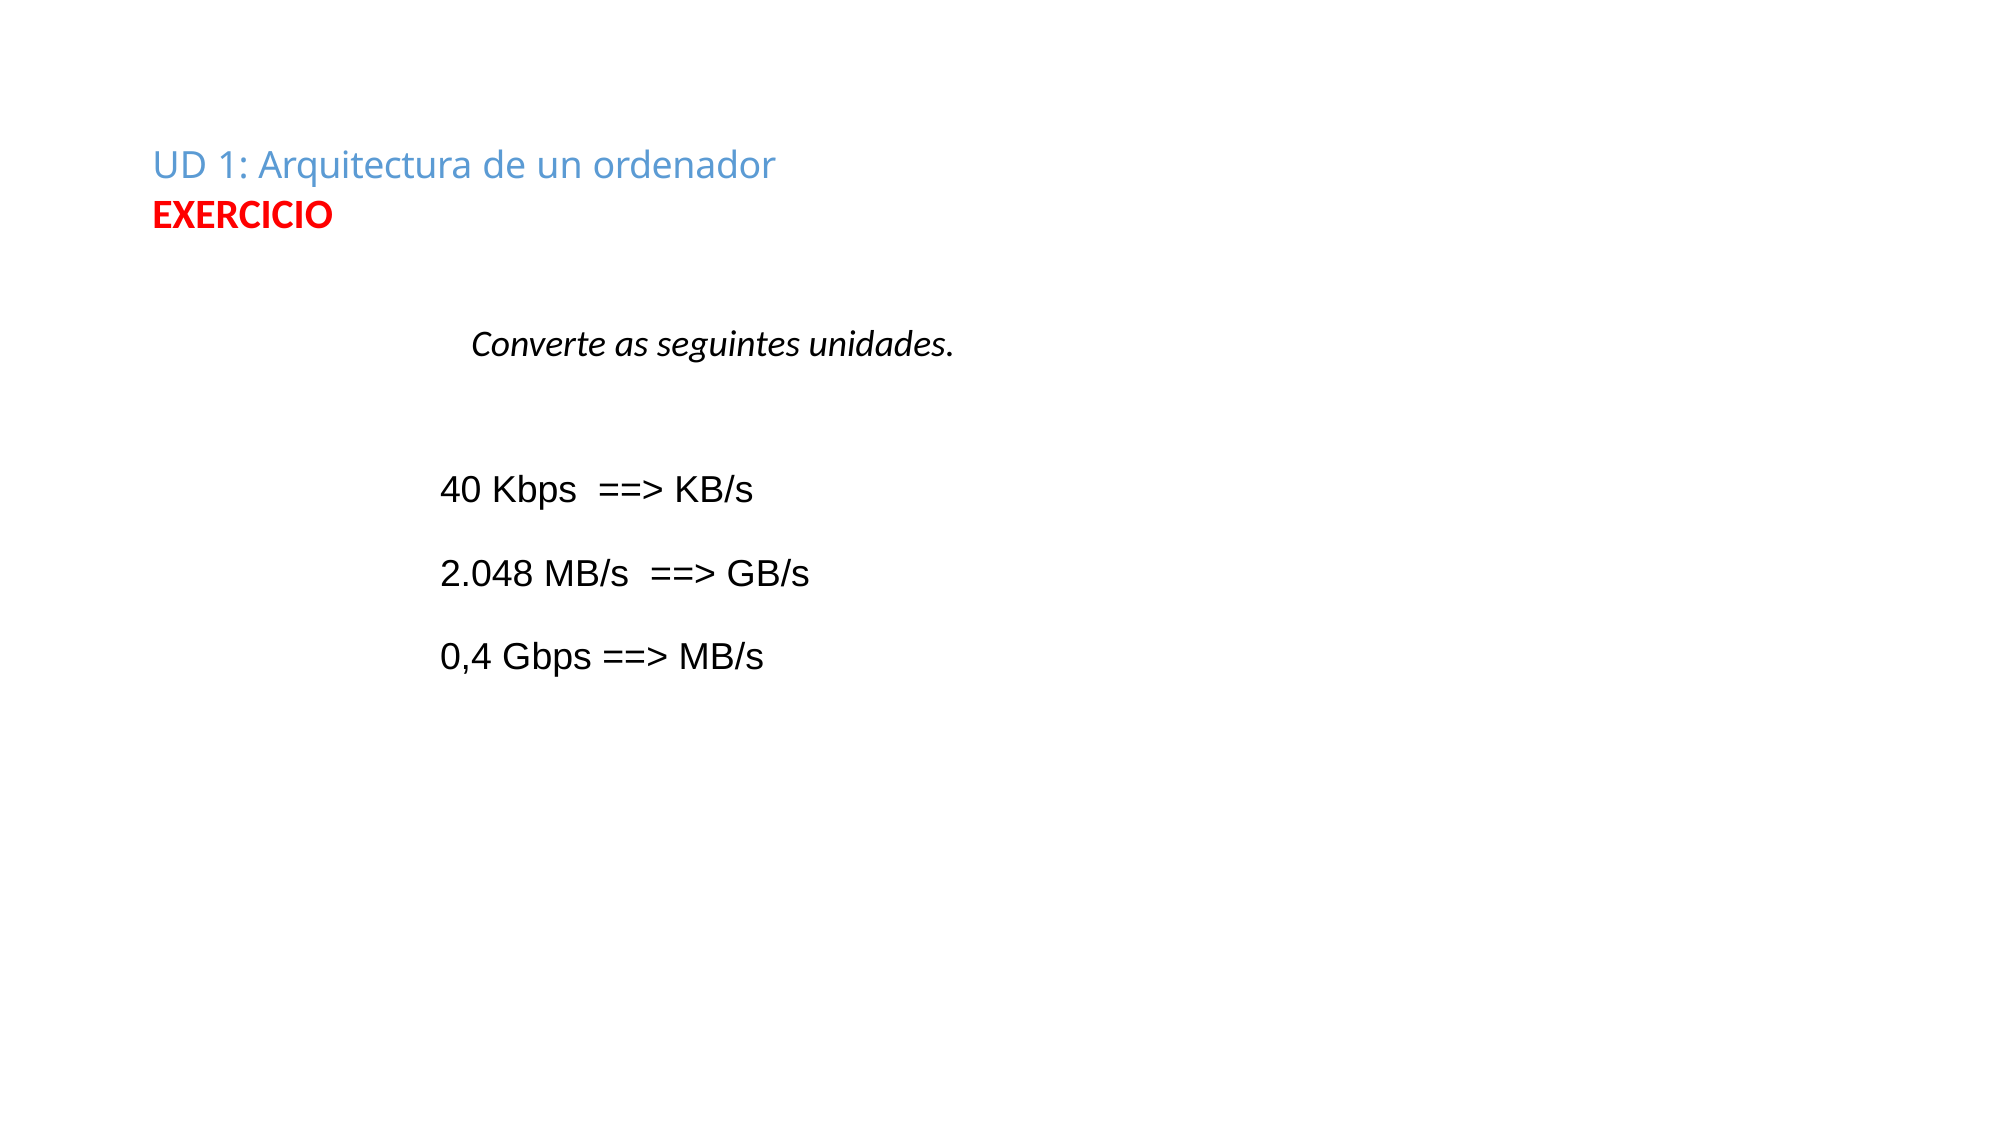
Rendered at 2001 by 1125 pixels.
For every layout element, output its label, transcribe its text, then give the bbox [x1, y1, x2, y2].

title UD 1: Arquitectura de un ordenador EXERCICIO [150, 130, 1146, 330]
text_box 40 Kbps ==> KB/s 2.048 MB/s ==> GB/s 0,4 Gbps ==> MB/s [425, 460, 1619, 686]
text_box Converte as seguintes unidades. [469, 317, 1311, 454]
